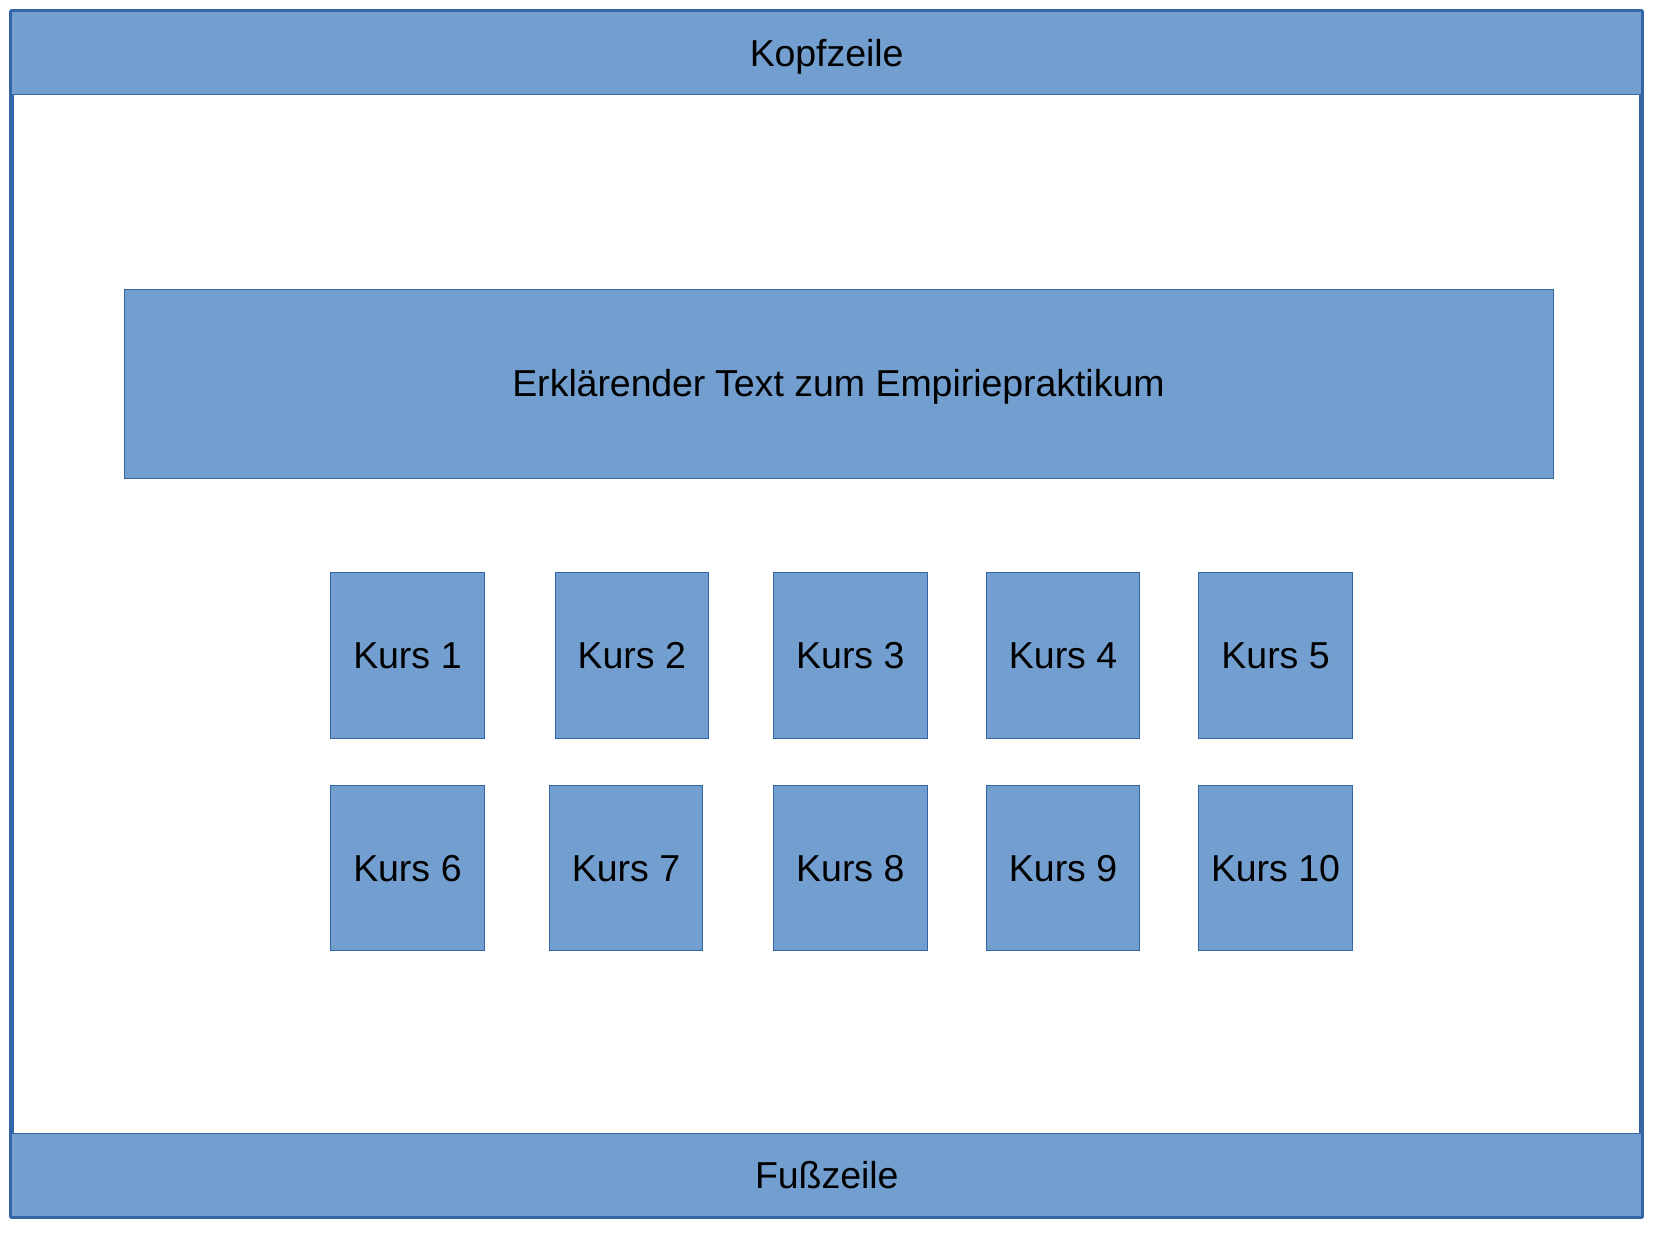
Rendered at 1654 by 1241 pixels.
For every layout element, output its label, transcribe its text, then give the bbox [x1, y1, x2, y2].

text_box [11, 95, 1642, 1133]
text_box Fußzeile [11, 1133, 1642, 1217]
text_box Erklärender Text zum Empiriepraktikum [124, 289, 1554, 479]
text_box Kopfzeile [11, 11, 1642, 95]
